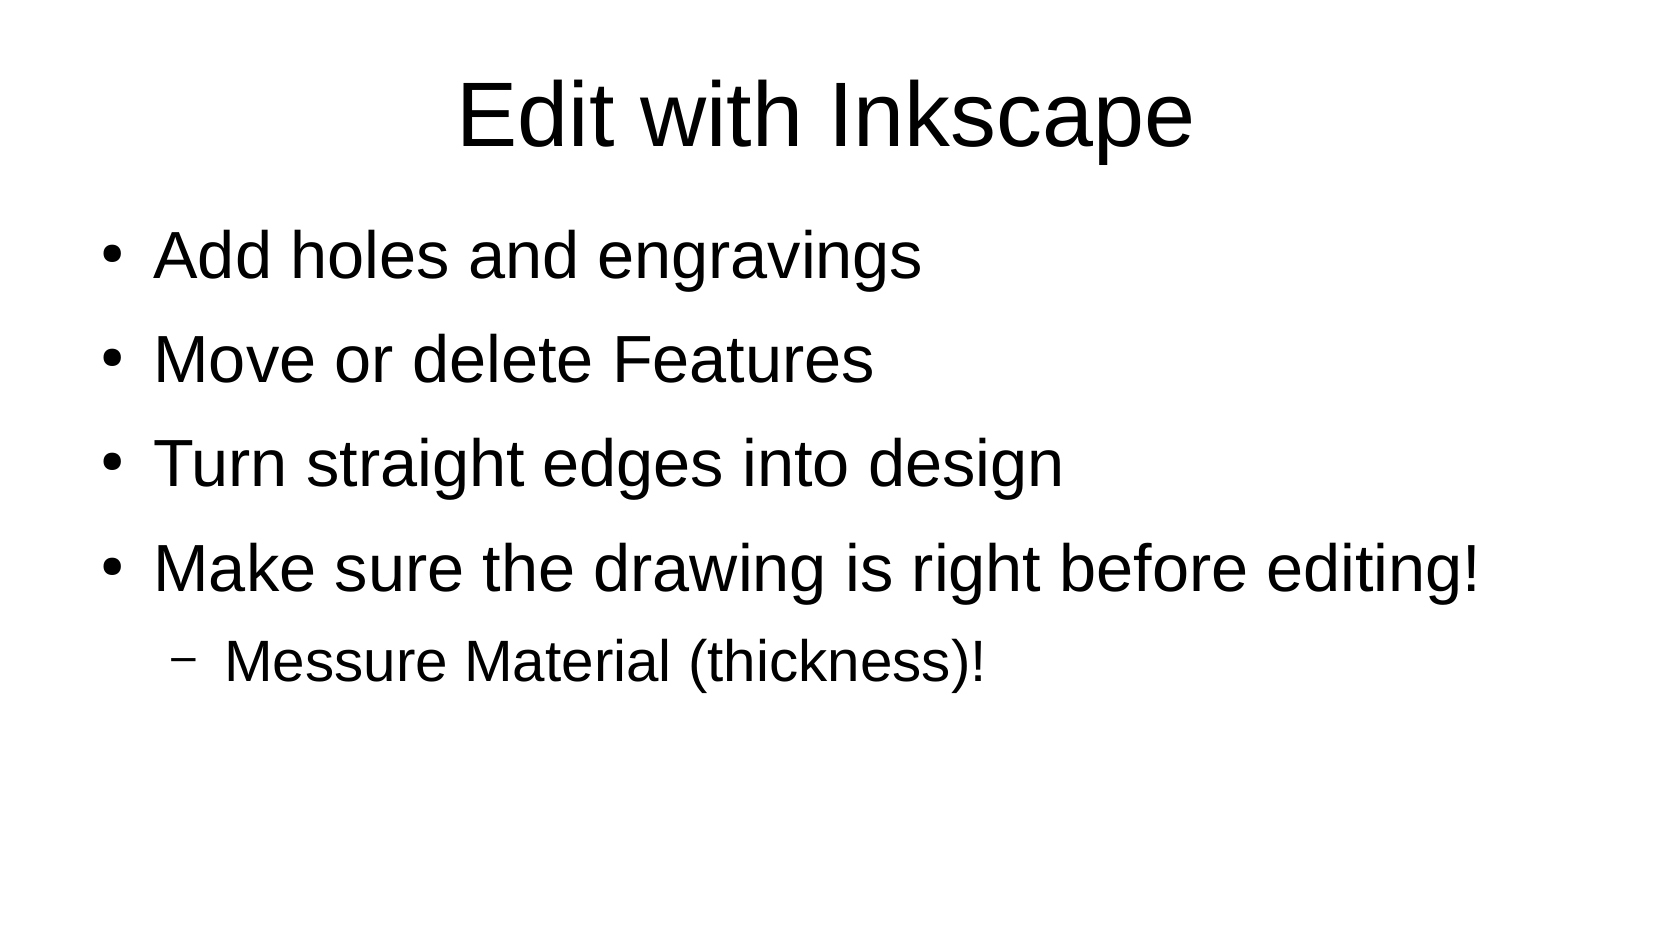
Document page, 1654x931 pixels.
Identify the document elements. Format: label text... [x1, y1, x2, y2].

list Add holes and engravings Move or delete Features Turn straight edges into design Make sure the drawing is right before editing! Messure Material (thickness)! [82, 217, 1571, 758]
title Edit with Inkscape [82, 37, 1571, 193]
